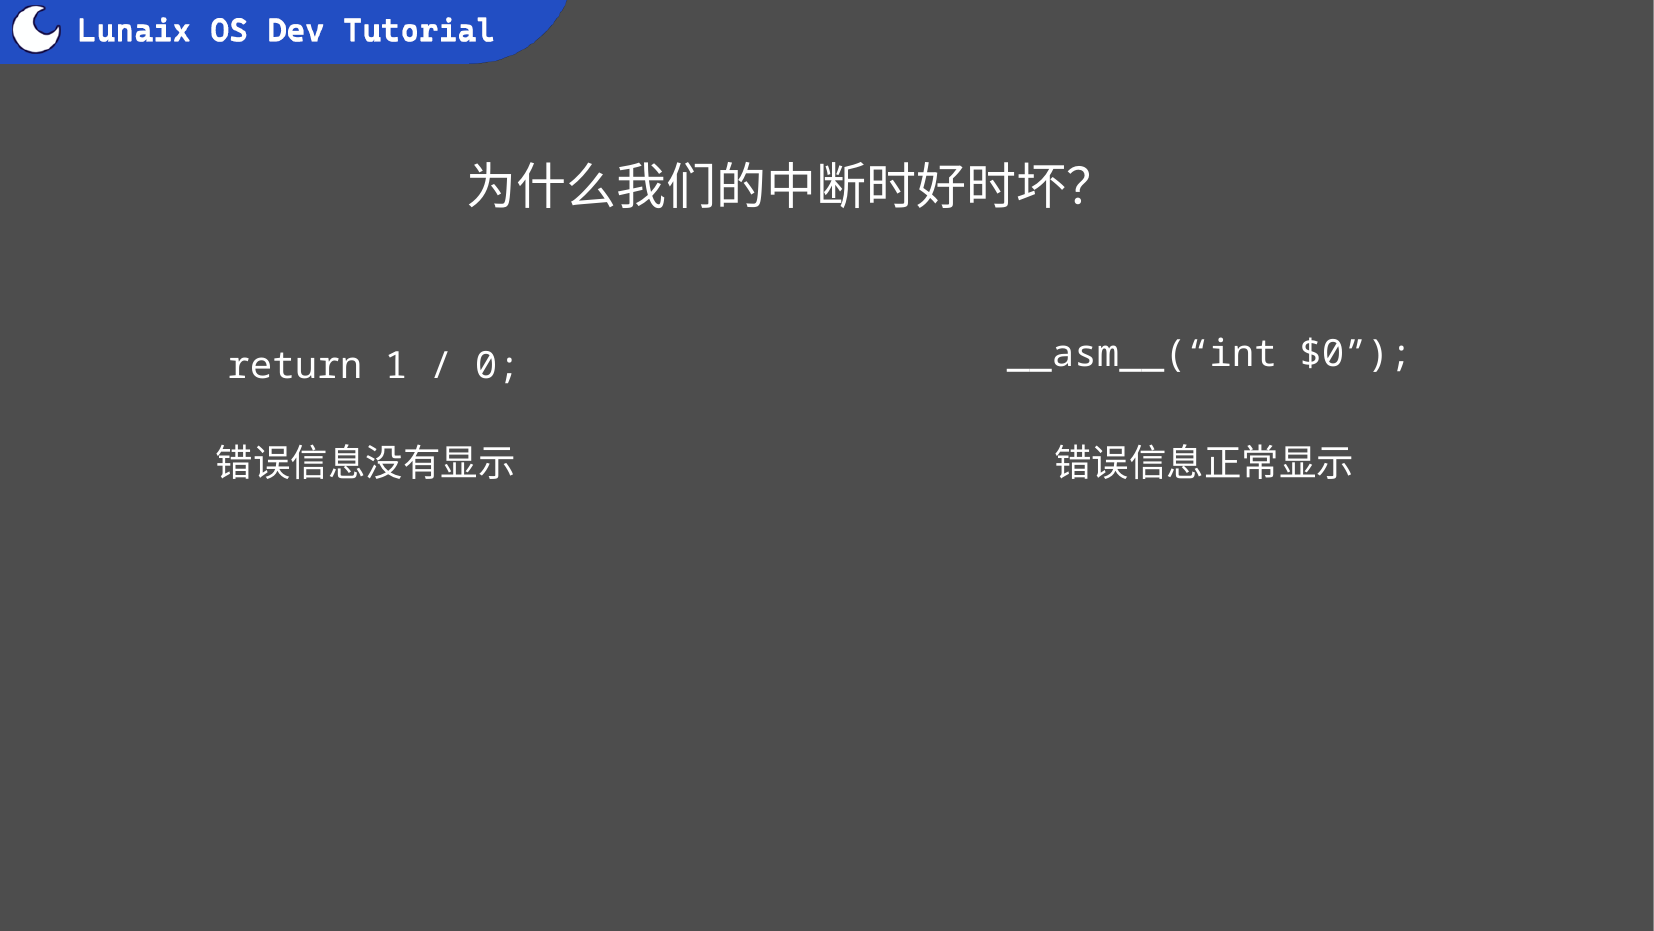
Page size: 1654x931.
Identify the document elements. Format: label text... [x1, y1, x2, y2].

picture [0, 0, 1654, 931]
title 为什么我们的中断时好时坏？ [248, 141, 1335, 225]
text_box 错误信息没有显示 [200, 425, 567, 508]
text_box return 1 / 0; [212, 330, 556, 390]
text_box __asm__(“int $0”); [992, 319, 1441, 378]
text_box 错误信息正常显示 [1039, 425, 1406, 508]
